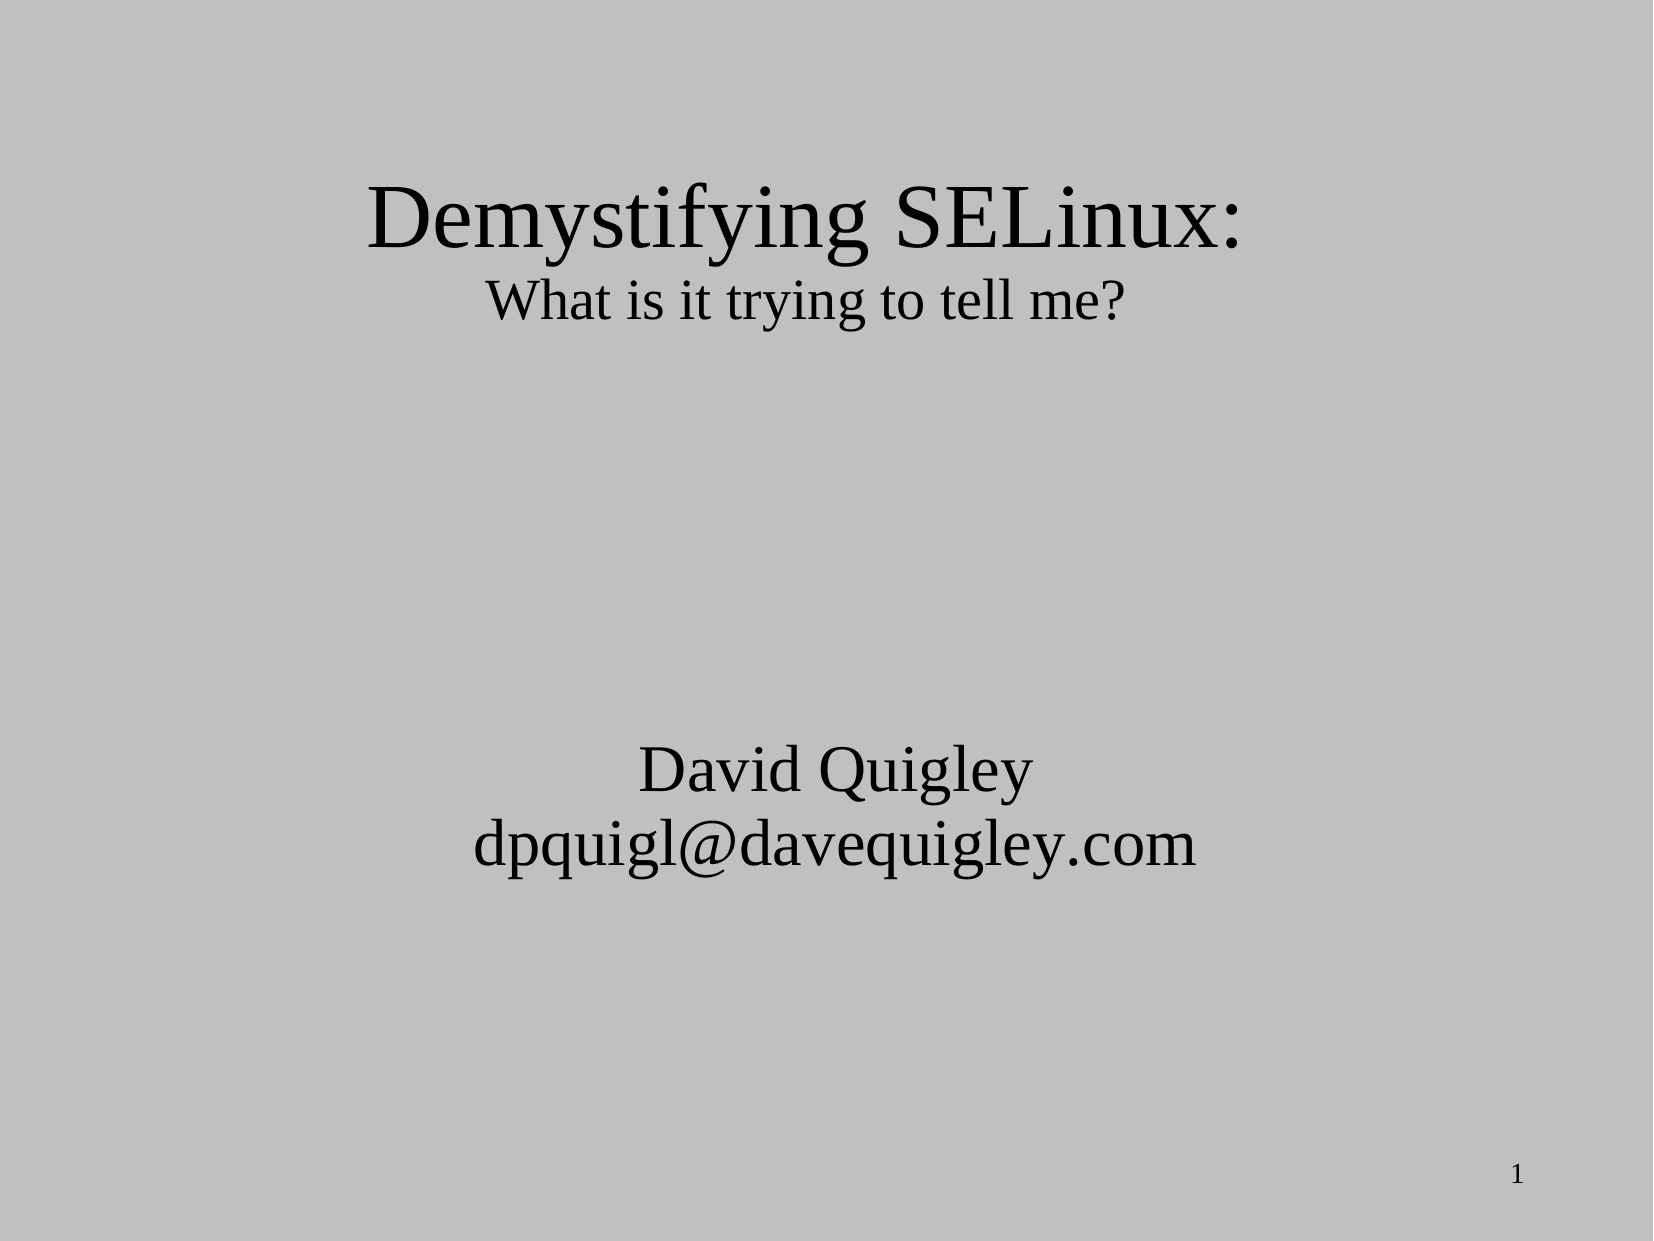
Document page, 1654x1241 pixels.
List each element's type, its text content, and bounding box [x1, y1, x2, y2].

title Demystifying SELinux: What is it trying to tell me? [300, 0, 1313, 498]
subtitle David Quigley dpquigl@davequigley.com [75, 525, 1563, 1088]
